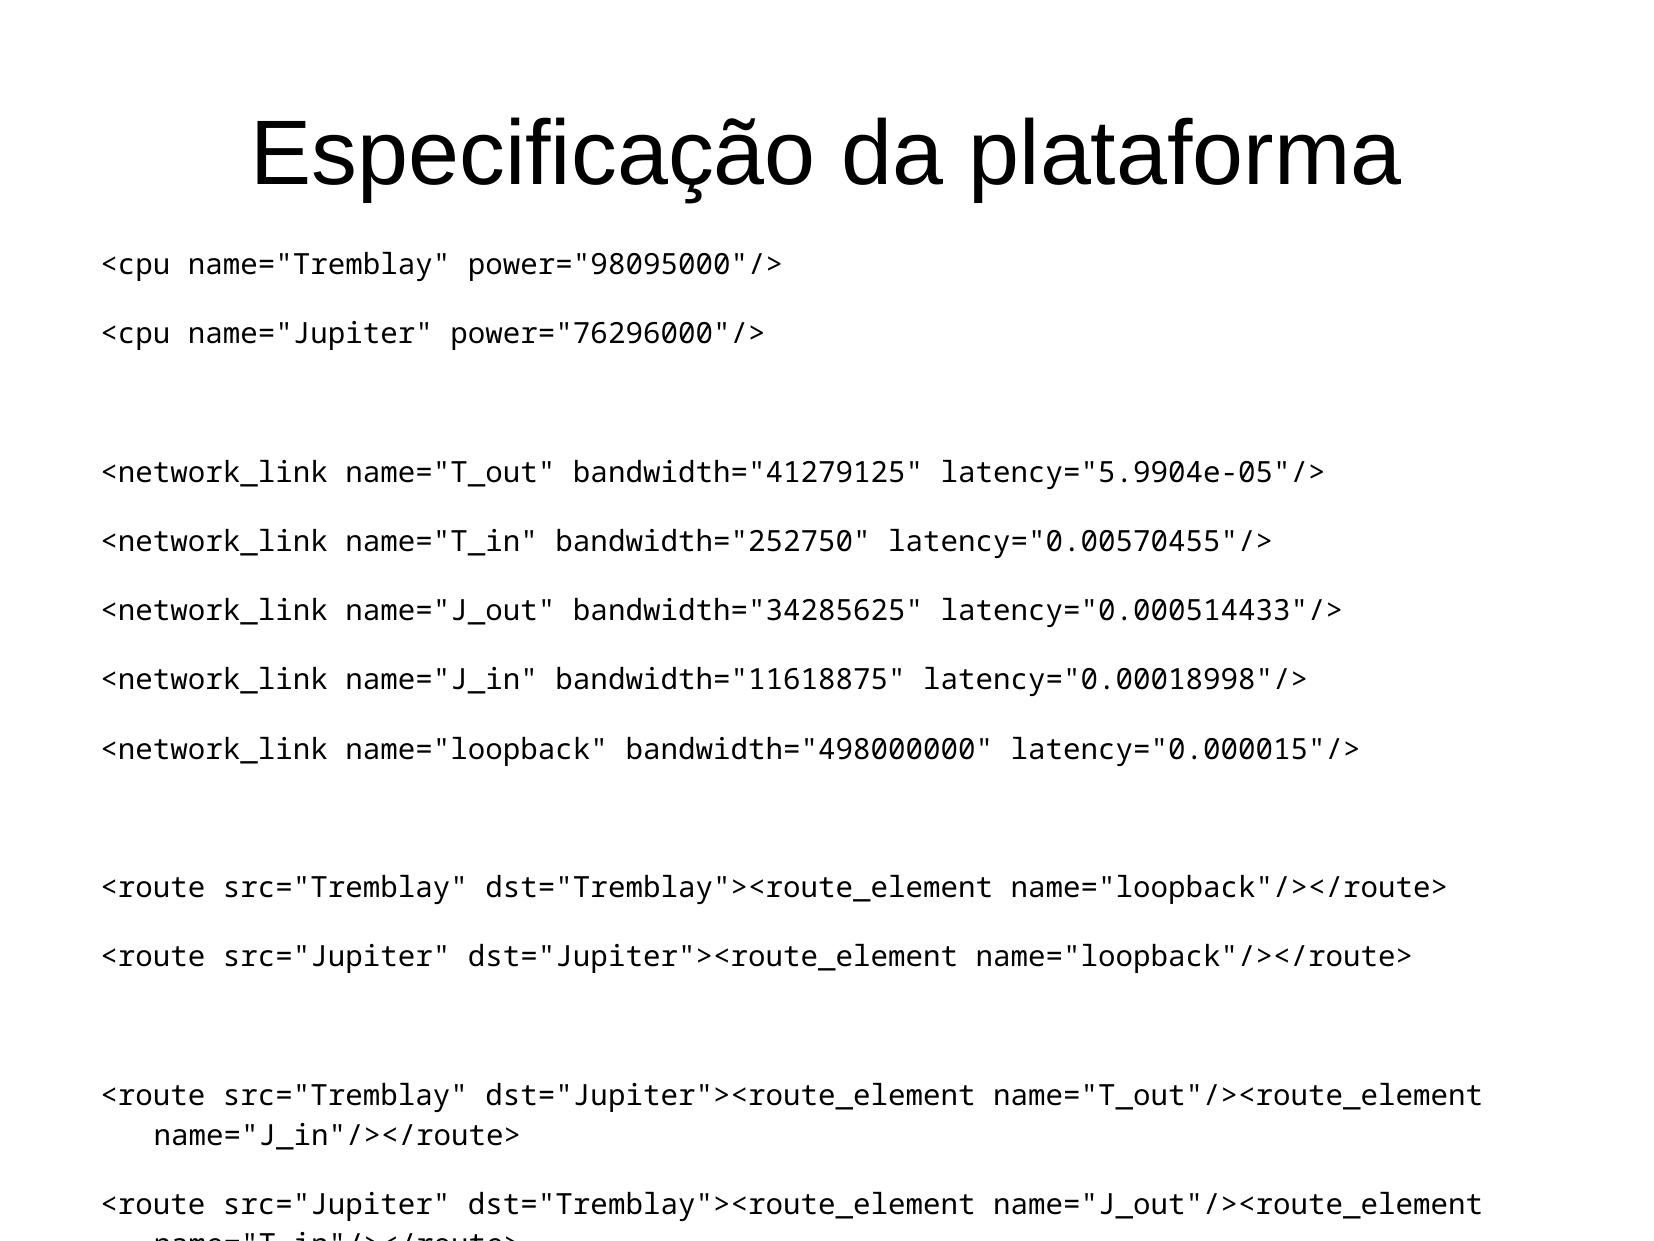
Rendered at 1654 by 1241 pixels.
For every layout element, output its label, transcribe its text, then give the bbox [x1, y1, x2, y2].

title Especificação da plataforma [82, 49, 1571, 242]
list <cpu name="Tremblay" power="98095000"/> <cpu name="Jupiter" power="76296000"/> <network_link name="T_out" bandwidth="41279125" latency="5.9904e-05"/> <network_link name="T_in" bandwidth="252750" latency="0.00570455"/> <network_link name="J_out" bandwidth="34285625" latency="0.000514433"/> <network_link name="J_in" bandwidth="11618875" latency="0.00018998"/> <network_link name="loopback" bandwidth="498000000" latency="0.000015"/> <route src="Tremblay" dst="Tremblay"><route_element name="loopback"/></route> <route src="Jupiter" dst="Jupiter"><route_element name="loopback"/></route> <route src="Tremblay" dst="Jupiter"><route_element name="T_out"/><route_element name="J_in"/></route> <route src="Jupiter" dst="Tremblay"><route_element name="J_out"/><route_element name="T_in"/></route> [82, 242, 1571, 1172]
